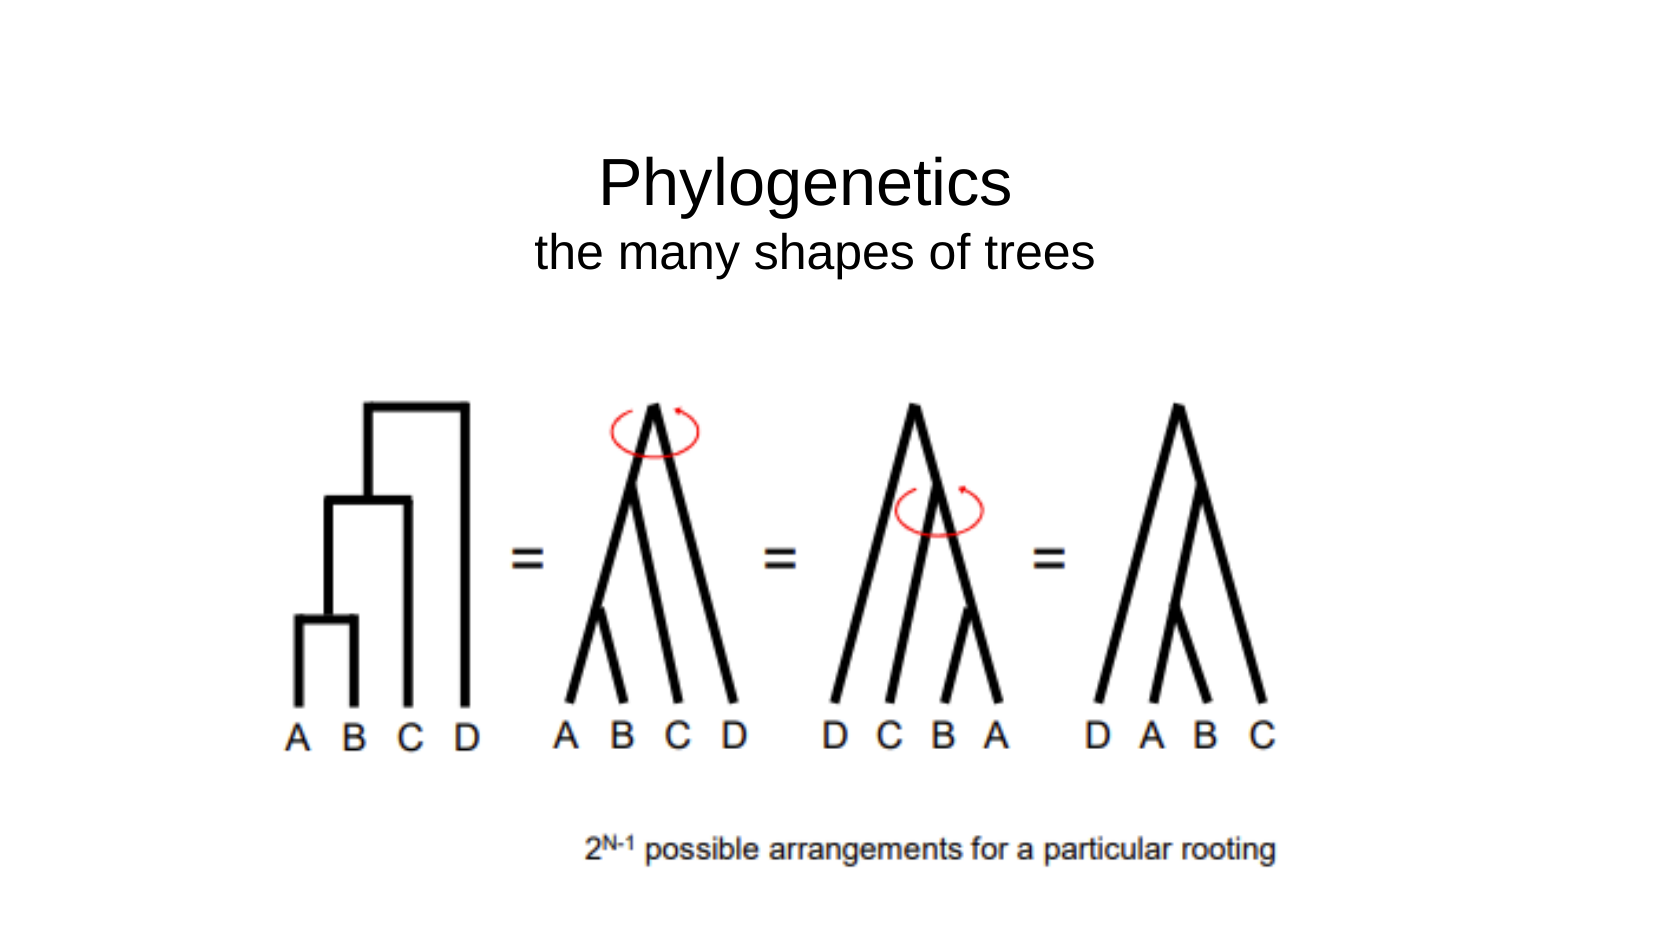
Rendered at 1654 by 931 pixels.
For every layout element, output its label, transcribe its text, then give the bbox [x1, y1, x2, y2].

title Phylogenetics the many shapes of trees [113, 62, 1517, 280]
picture [237, 307, 1358, 879]
